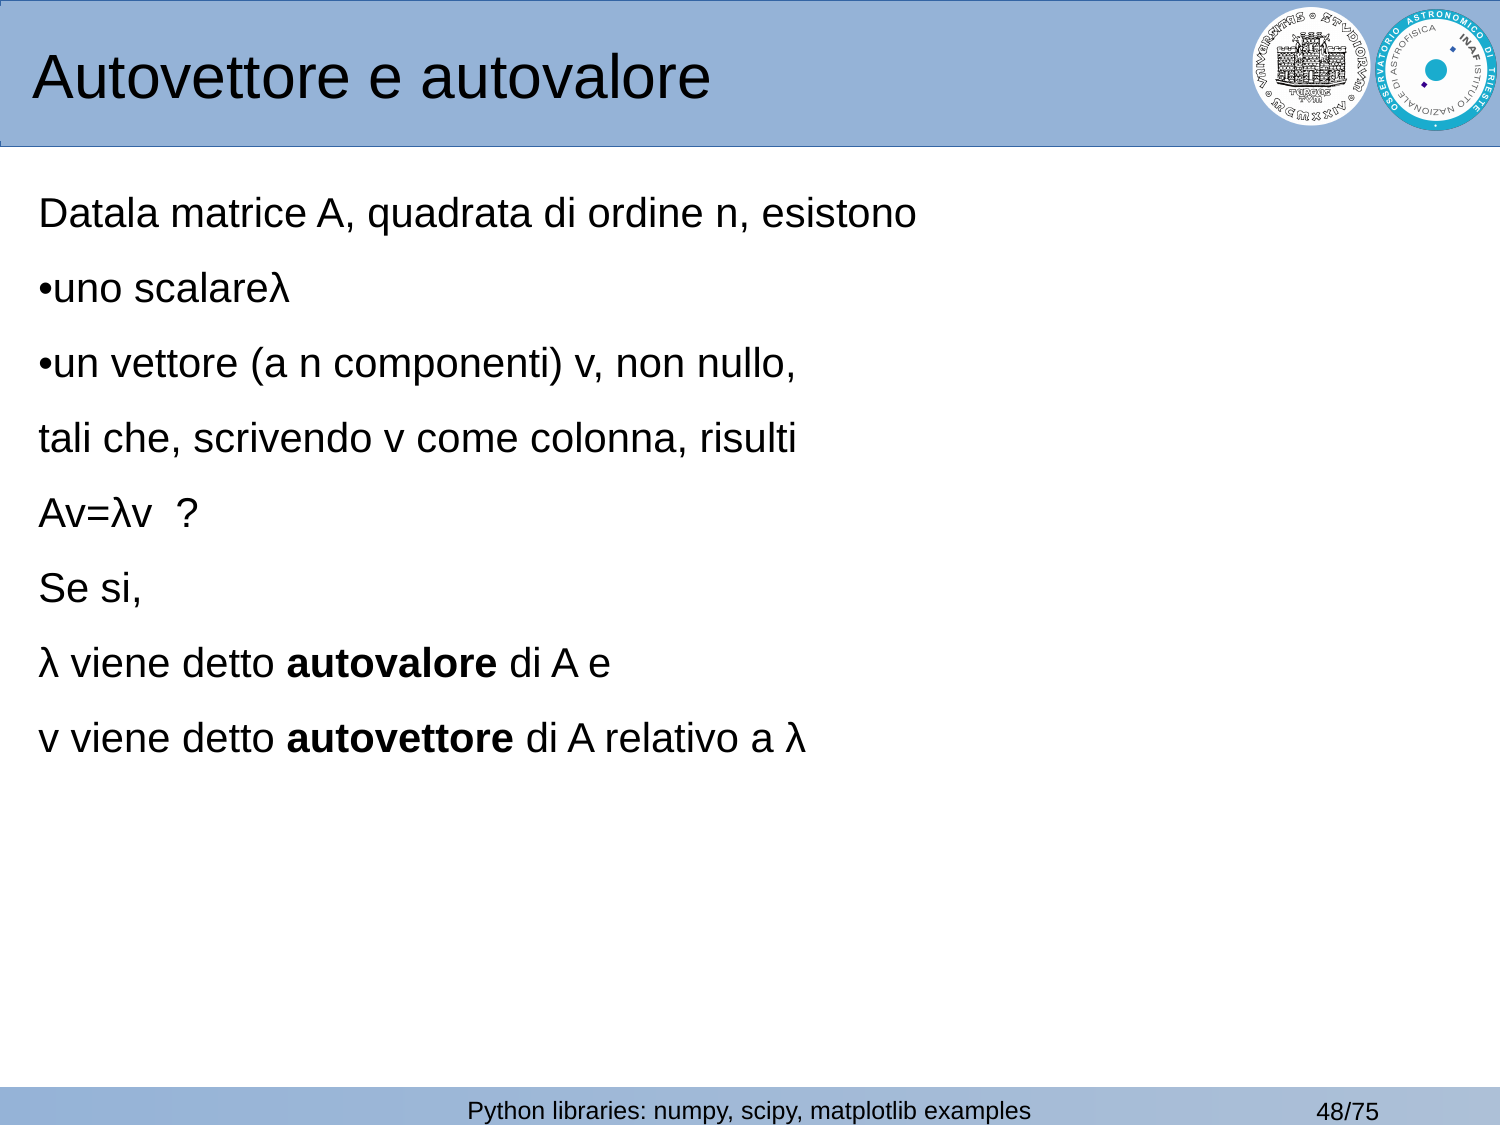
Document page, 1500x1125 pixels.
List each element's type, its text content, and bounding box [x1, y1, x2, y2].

picture [1253, 0, 1500, 153]
list Datala matrice A, quadrata di ordine n, esistono •uno scalareλ •un vettore (a n componenti) v, non nullo, tali che, scrivendo v come colonna, risulti Av=λv ? Se si, λ viene detto autovalore di A e v viene detto autovettore di A relativo a λ [23, 153, 1500, 1054]
text_box Autovettore e autovalore [0, 5, 1253, 141]
